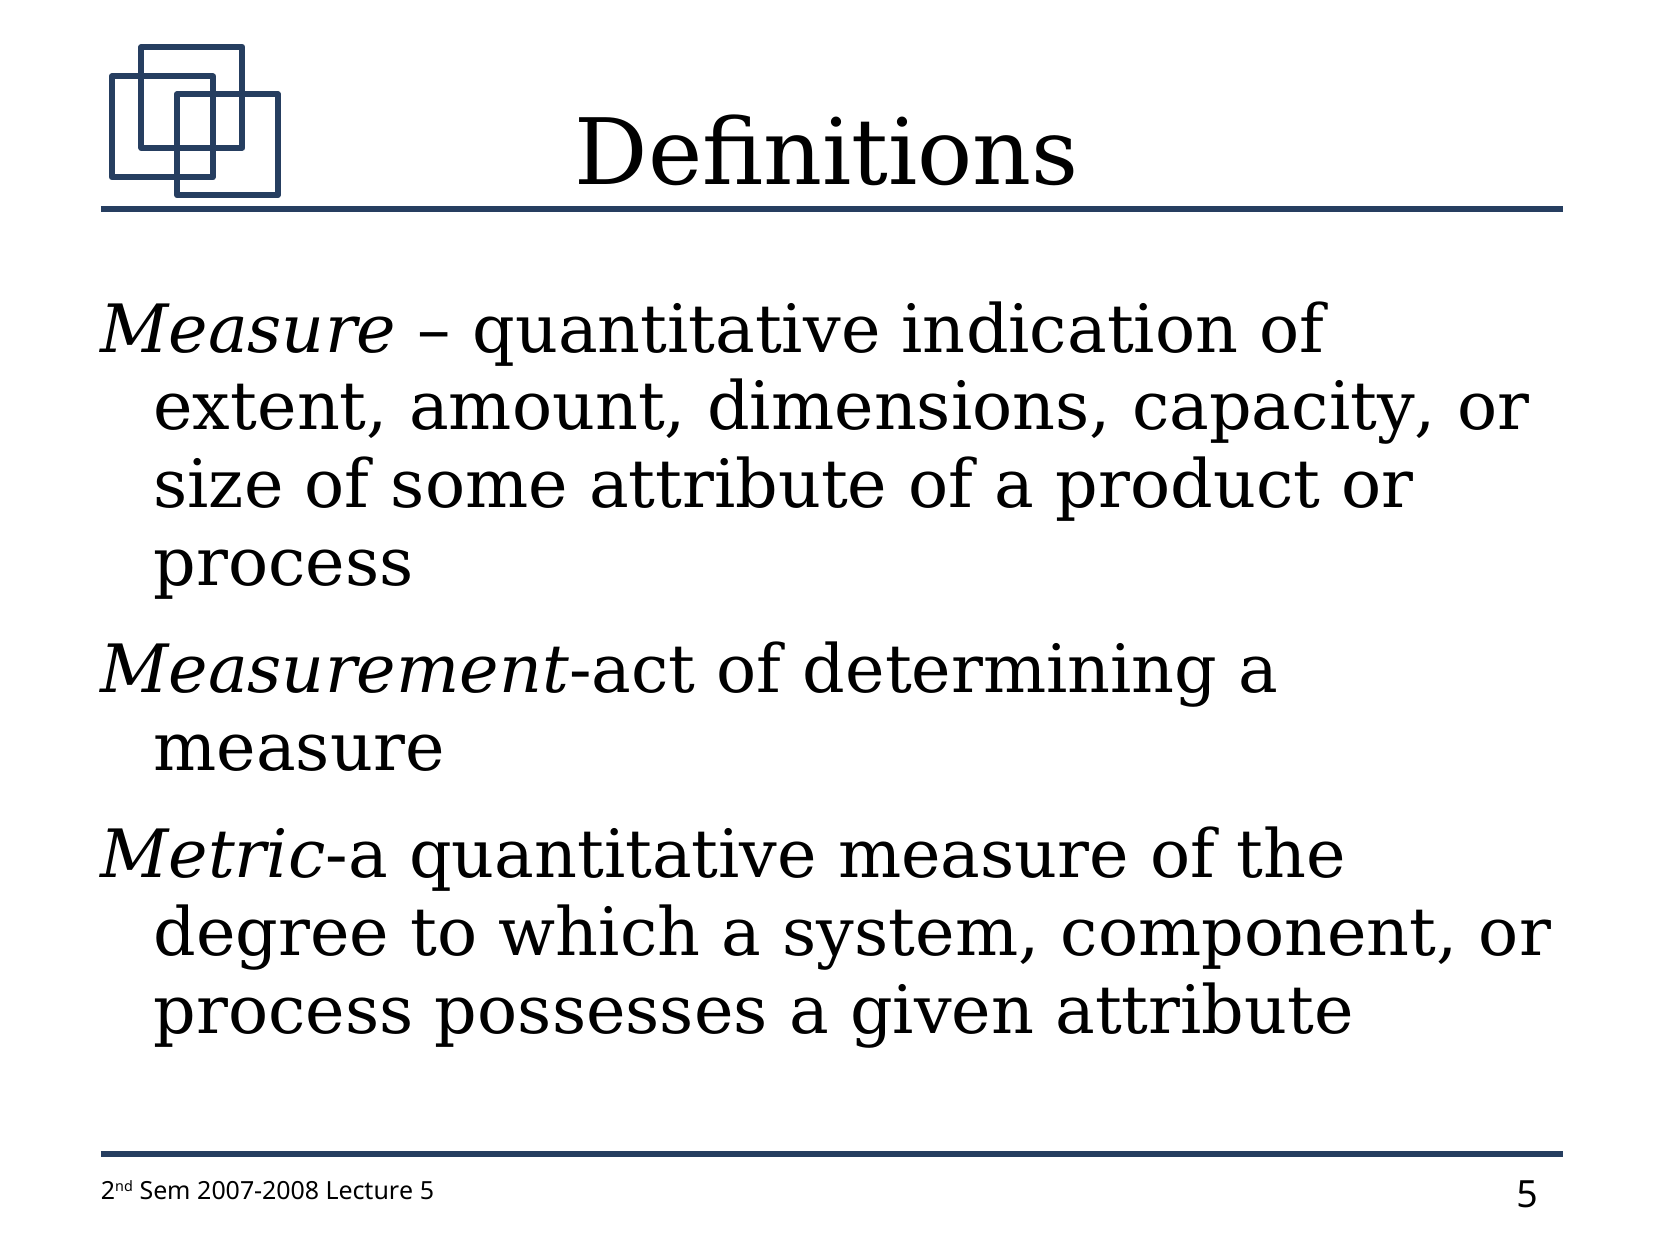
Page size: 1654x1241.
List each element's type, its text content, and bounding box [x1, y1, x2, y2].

title Definitions [82, 49, 1571, 257]
list Measure – quantitative indication of extent, amount, dimensions, capacity, or size of some attribute of a product or process Measurement-act of determining a measure Metric-a quantitative measure of the degree to which a system, component, or process possesses a given attribute [82, 290, 1571, 1109]
